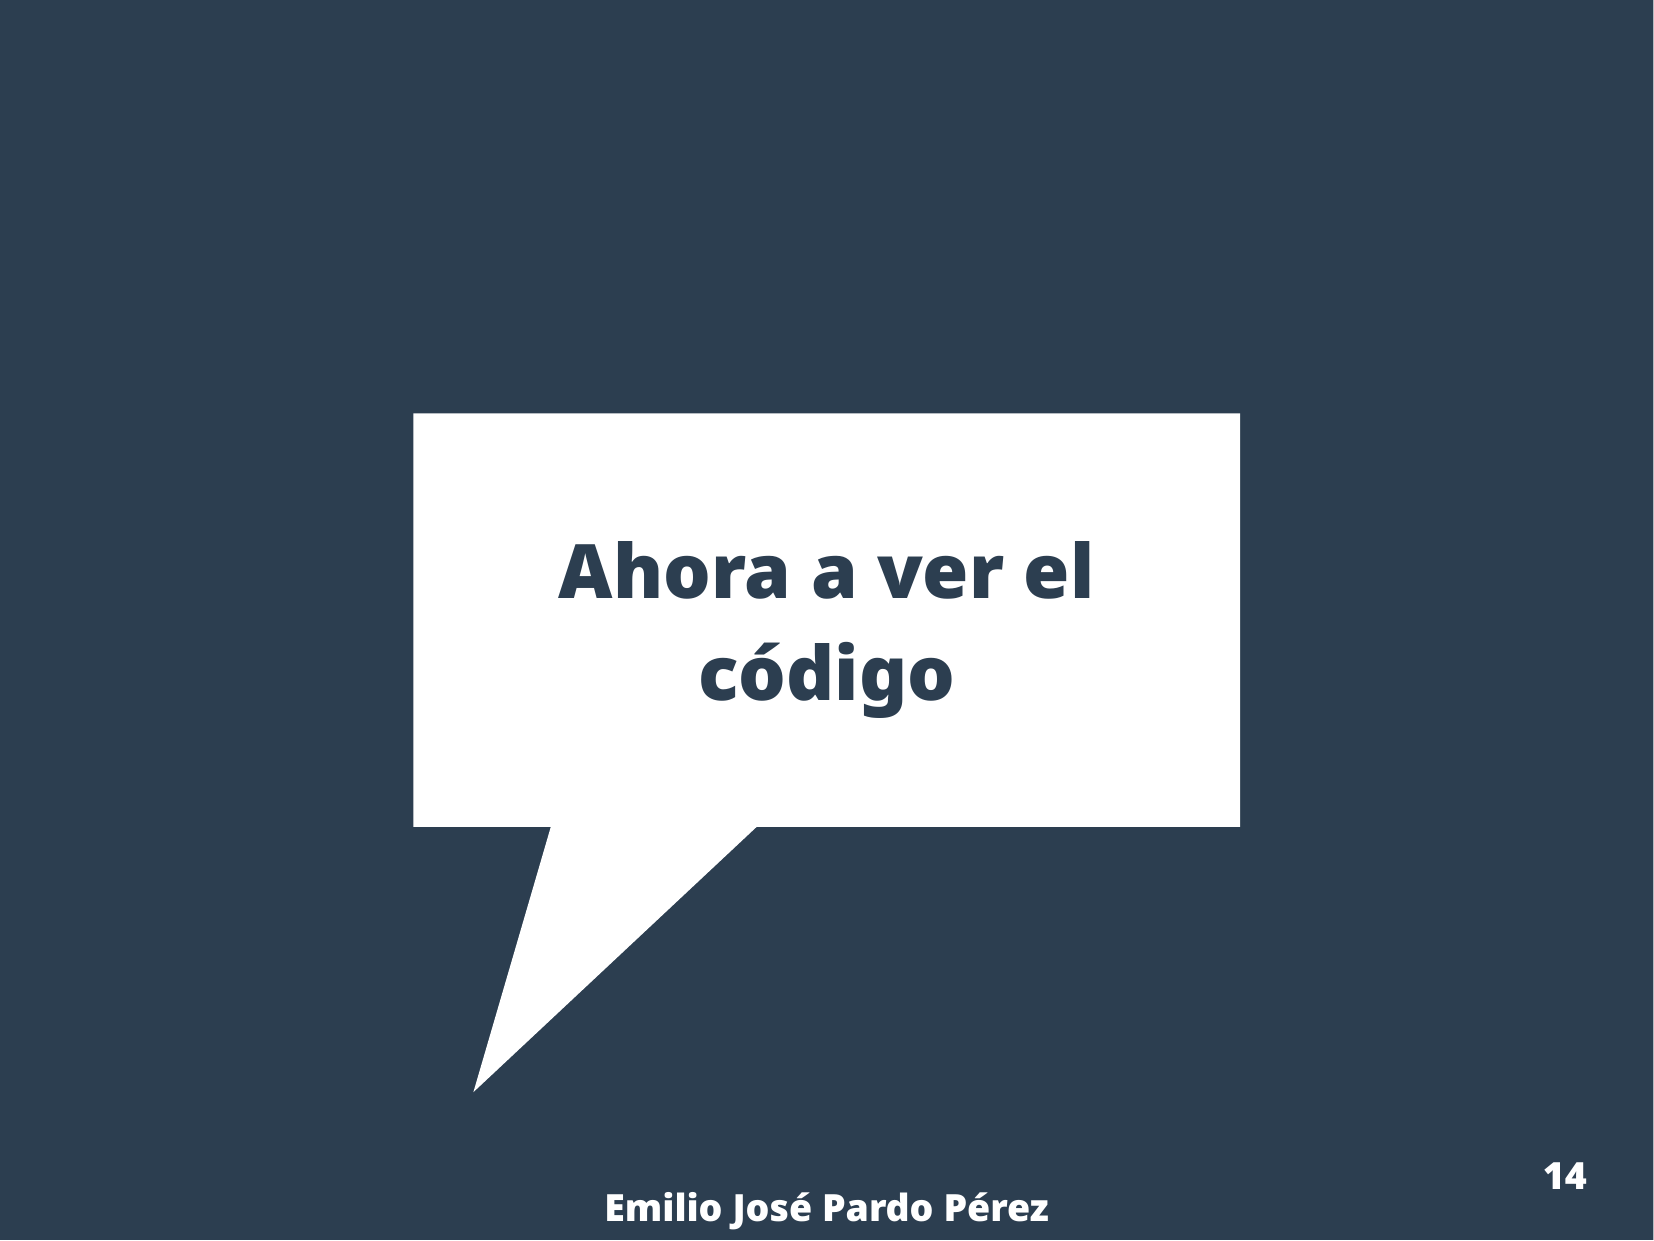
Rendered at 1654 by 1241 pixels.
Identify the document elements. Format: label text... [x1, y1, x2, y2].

title Ahora a ver el código [442, 442, 1211, 798]
